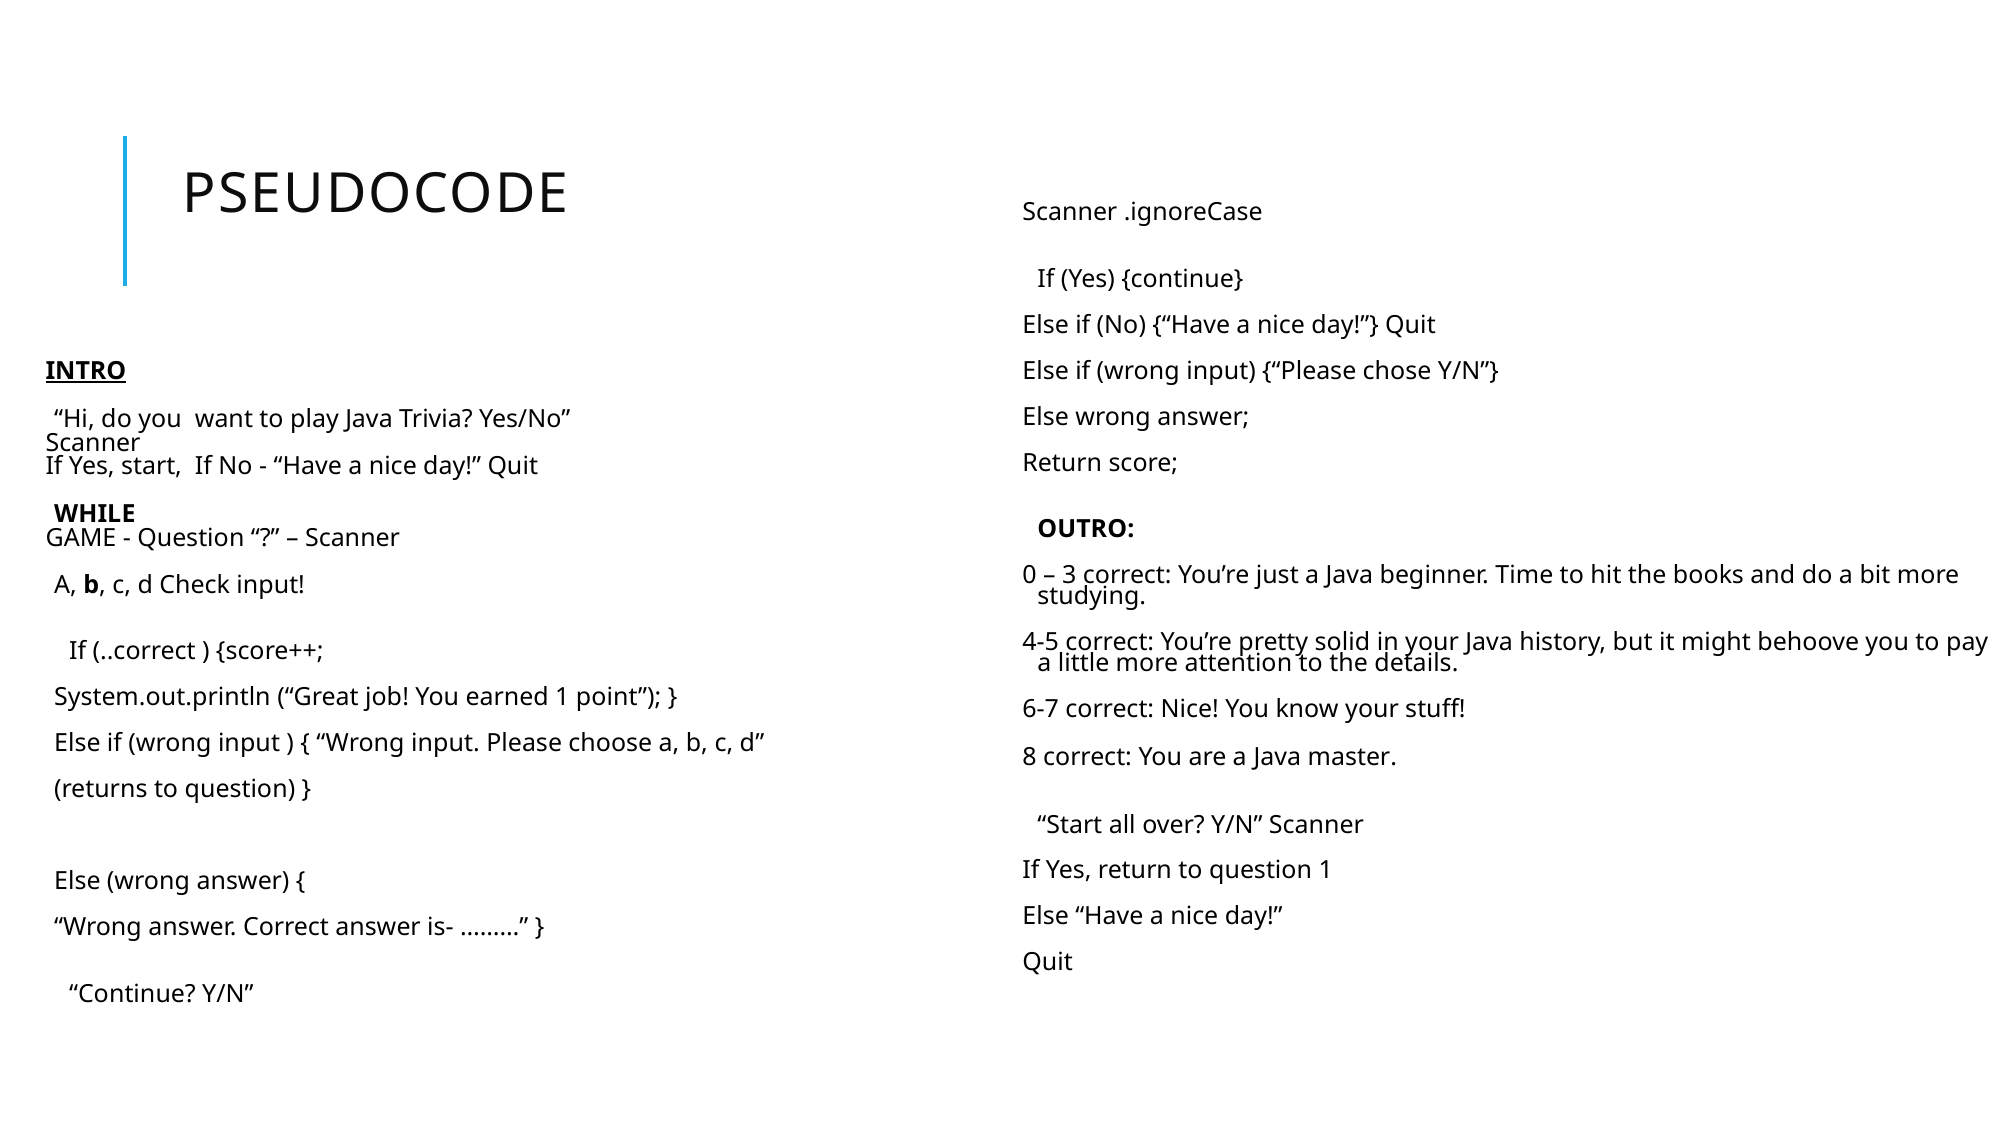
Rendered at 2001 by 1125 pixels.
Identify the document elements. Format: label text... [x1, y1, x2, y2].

list Scanner .ignoreCase If (Yes) {continue} Else if (No) {“Have a nice day!”} Quit Else if (wrong input) {“Please chose Y/N”} Else wrong answer; Return score; OUTRO: 0 – 3 correct: You’re just a Java beginner. Time to hit the books and do a bit more studying. 4-5 correct: You’re pretty solid in your Java history, but it might behoove you to pay a little more attention to the details. 6-7 correct: Nice! You know your stuff! 8 correct: You are a Java master. “Start all over? Y/N” Scanner If Yes, return to question 1 Else “Have a nice day!” Quit [999, 196, 2000, 1125]
title Pseudocode [168, 146, 589, 196]
list INTRO “Hi, do you want to play Java Trivia? Yes/No” Scanner If Yes, start, If No - “Have a nice day!” Quit WHILE GAME - Question “?” – Scanner A, b, c, d Check input! If (..correct ) {score++; System.out.println (“Great job! You earned 1 point”); } Else if (wrong input ) { “Wrong input. Please choose a, b, c, d” (returns to question) } Else (wrong answer) { “Wrong answer. Correct answer is- ………” } “Continue? Y/N” [31, 196, 999, 1125]
